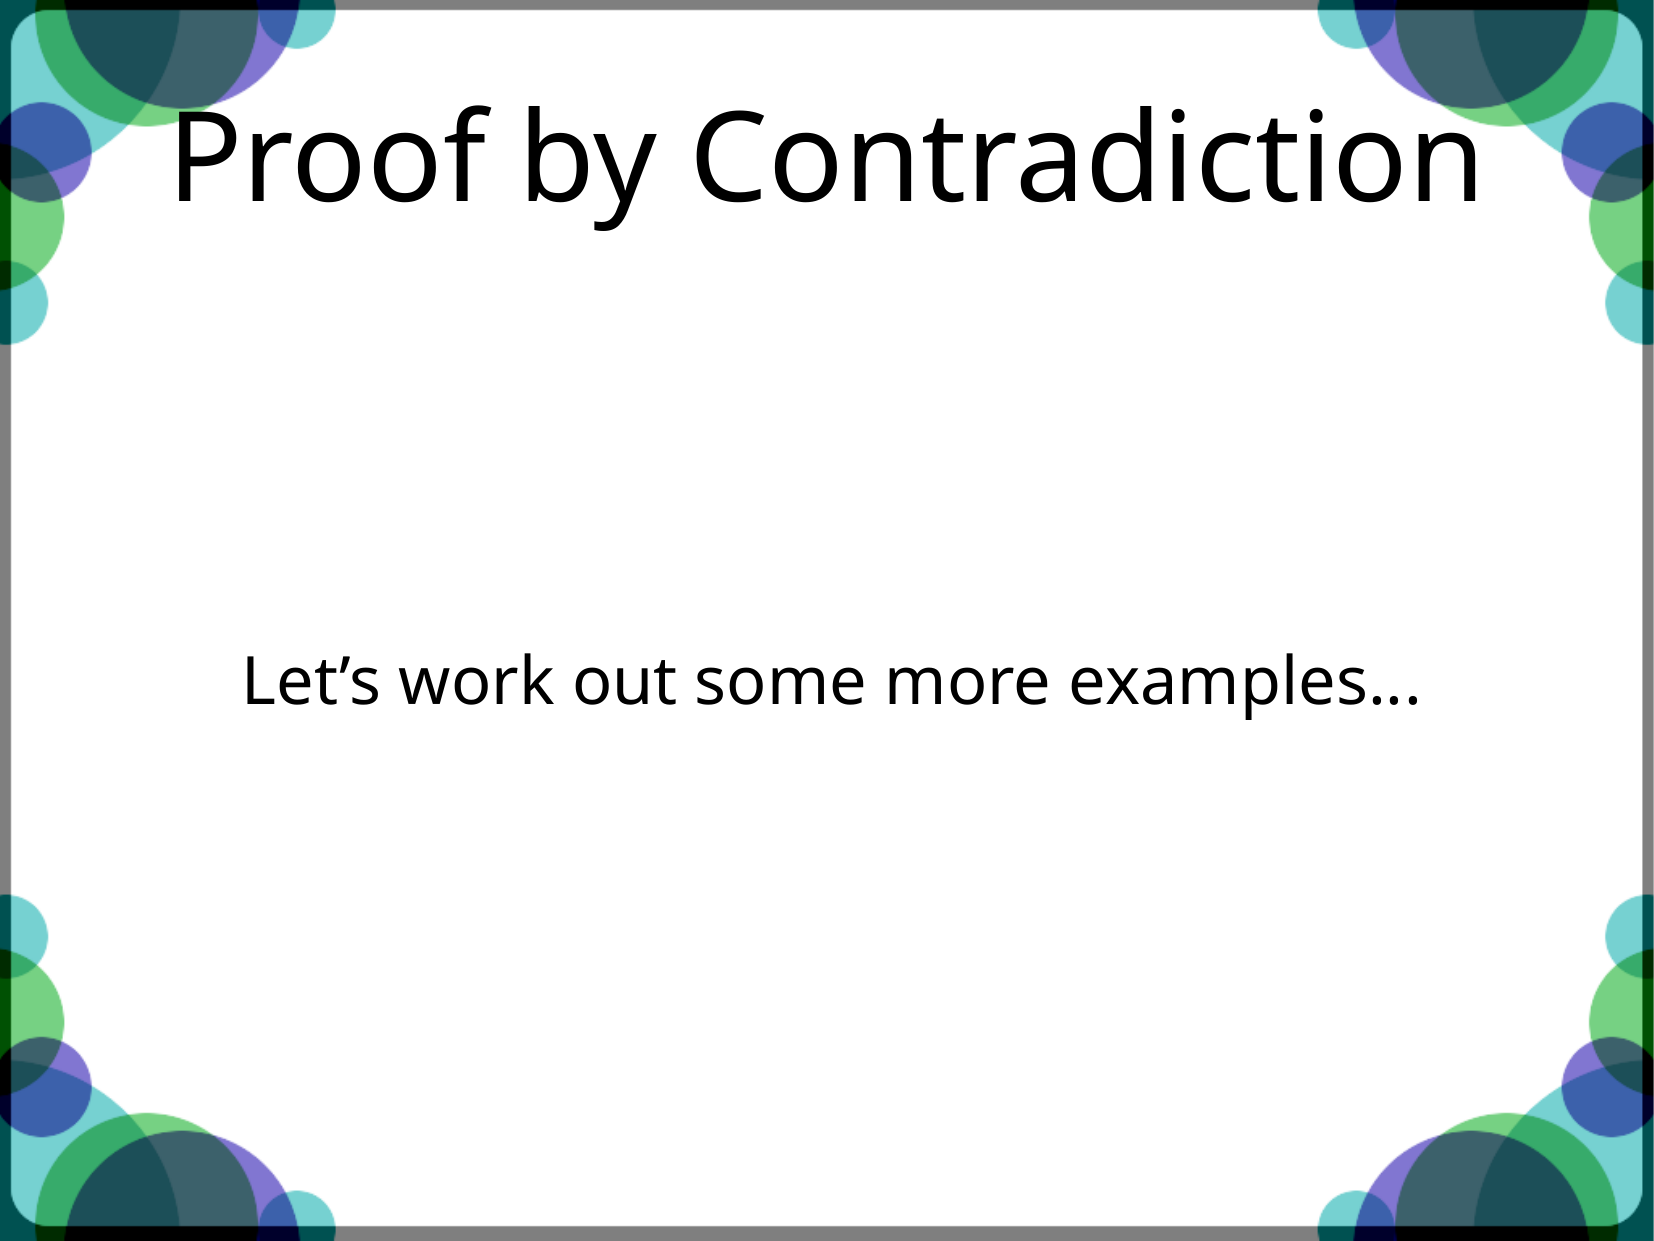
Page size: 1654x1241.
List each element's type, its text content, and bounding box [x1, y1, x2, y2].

picture [0, 0, 1654, 1241]
title Proof by Contradiction [82, 49, 1571, 257]
text_box Let’s work out some more examples... [135, 270, 1531, 943]
